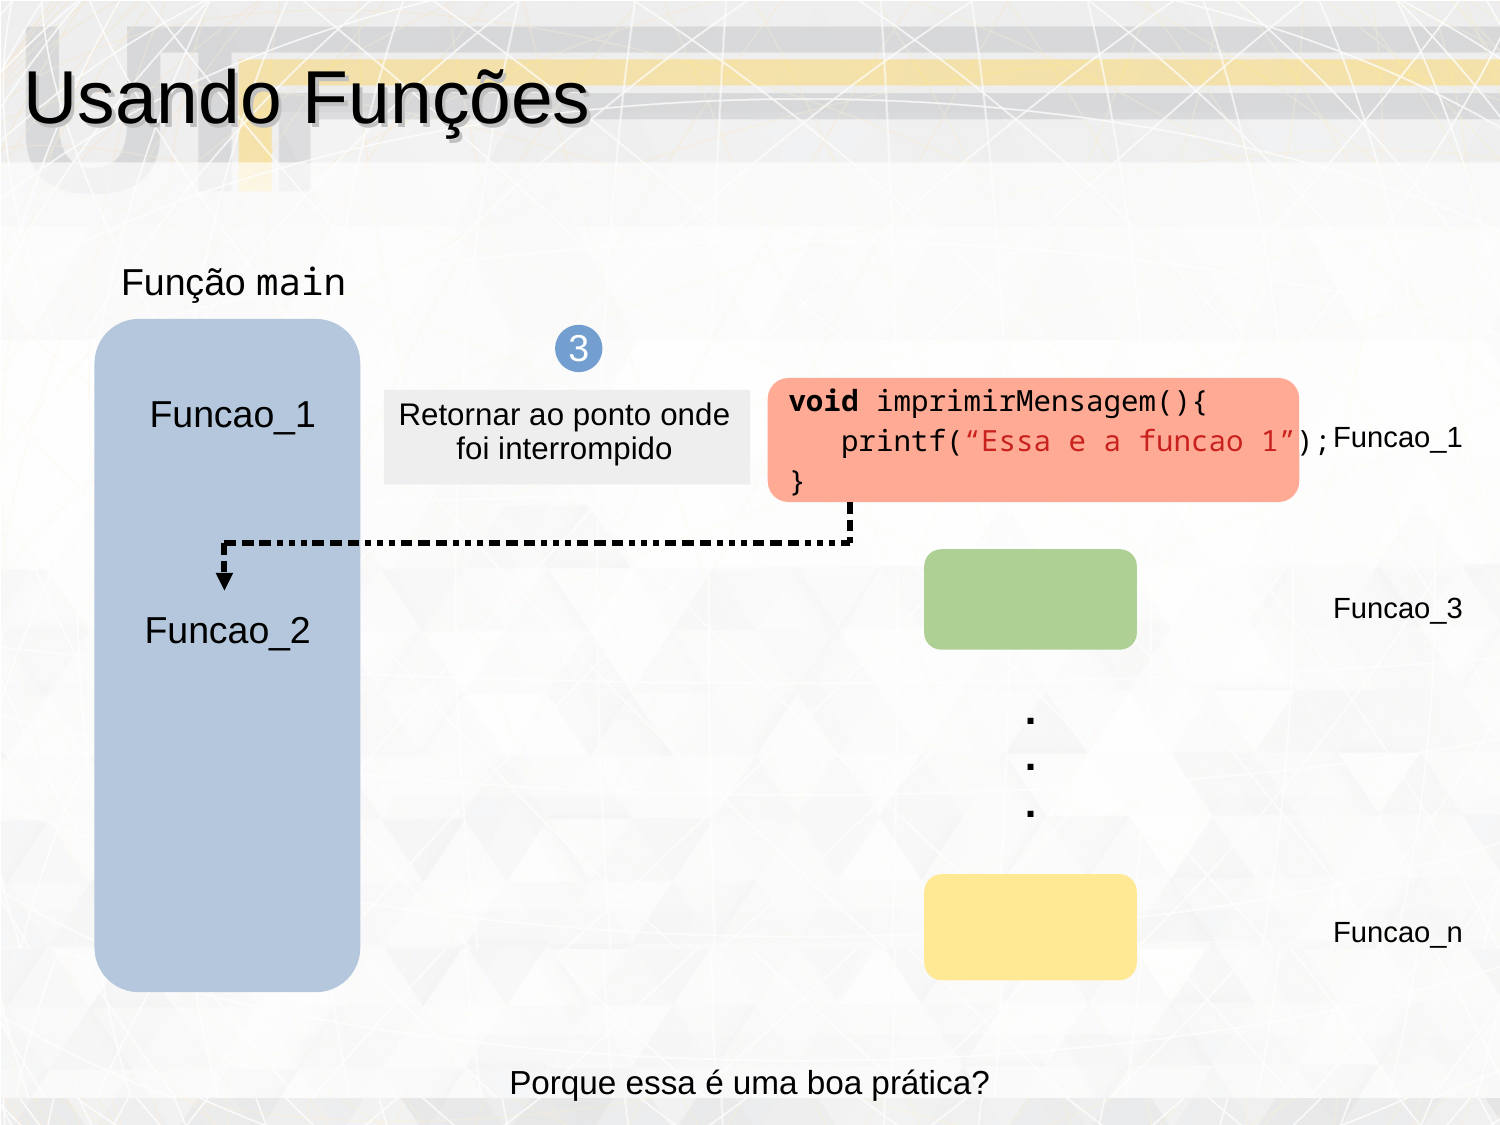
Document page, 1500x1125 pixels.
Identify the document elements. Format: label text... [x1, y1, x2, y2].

title Usando Funções [23, 18, 1489, 178]
text_box void imprimirMensagem(){ printf(“Essa e a funcao 1”); } [767, 377, 1300, 503]
text_box Porque essa é uma boa prática? [494, 1057, 1006, 1109]
text_box [924, 874, 1137, 981]
text_box [924, 549, 1137, 650]
text_box Funcao_3 [1318, 584, 1478, 633]
text_box Retornar ao ponto onde foi interrompido [383, 389, 751, 485]
text_box Funcao_2 [129, 602, 326, 660]
text_box Função main [106, 248, 367, 307]
text_box Funcao_n [1318, 909, 1478, 957]
text_box Funcao_1 [134, 386, 331, 443]
text_box . . . [1009, 679, 1052, 834]
text_box Funcao_1 [1318, 413, 1478, 461]
text_box [94, 318, 361, 993]
text_box 3 [555, 324, 603, 373]
